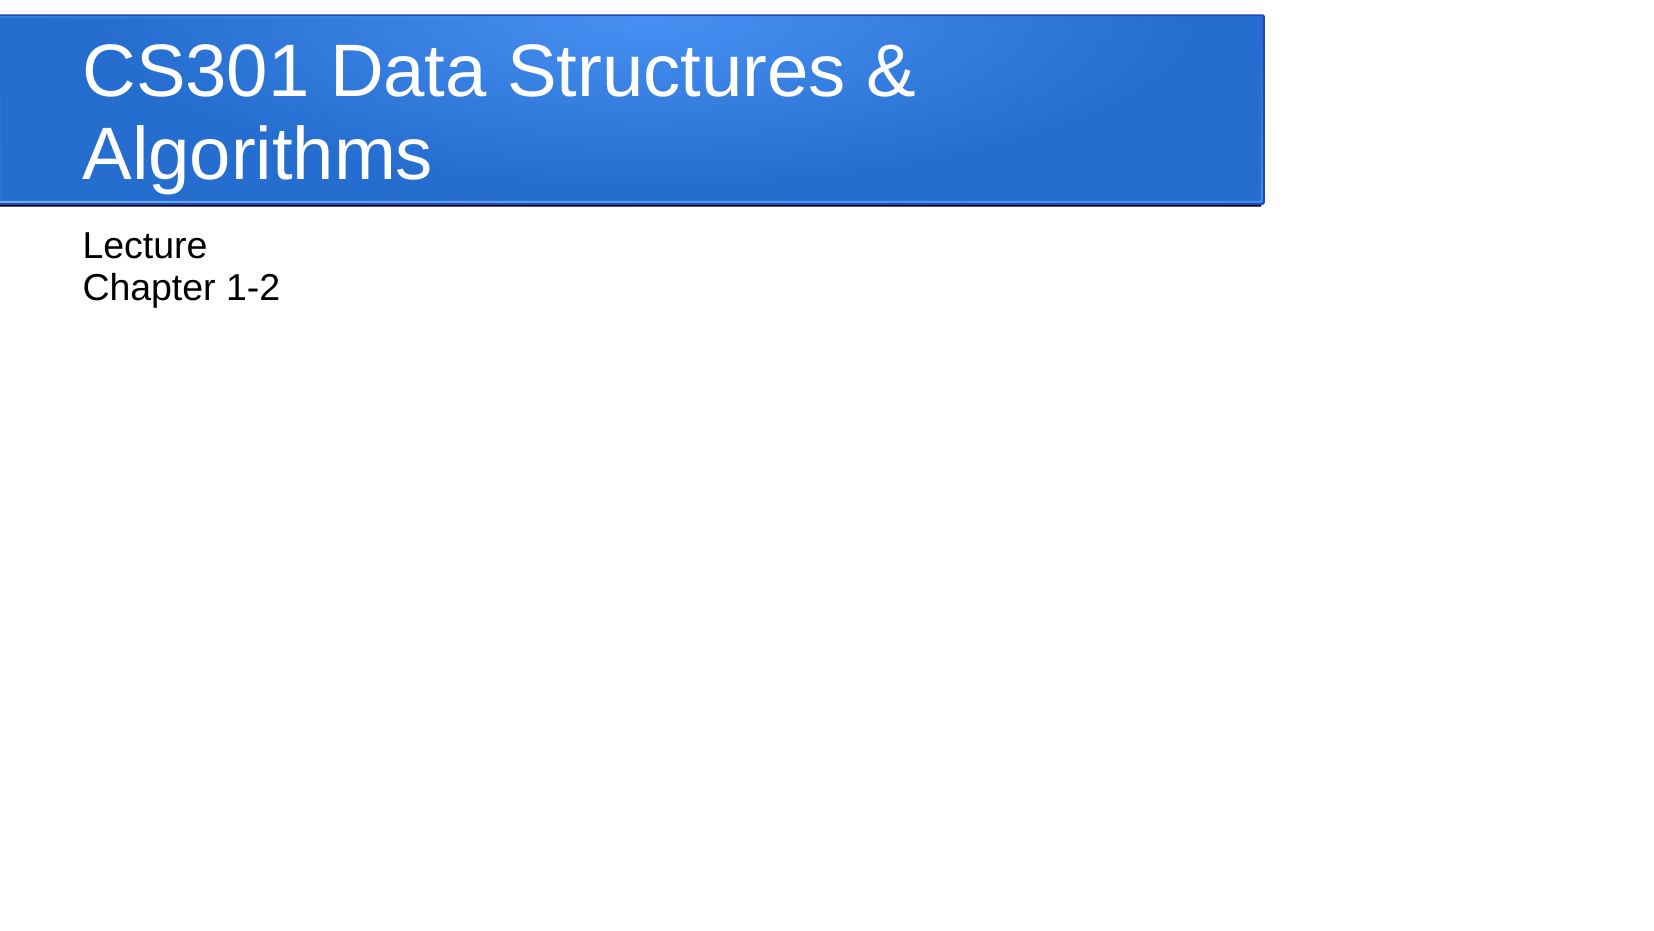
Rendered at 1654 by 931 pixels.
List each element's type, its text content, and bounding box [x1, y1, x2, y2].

subtitle Lecture Chapter 1-2 [82, 224, 676, 406]
title CS301 Data Structures & Algorithms [82, 29, 1235, 196]
